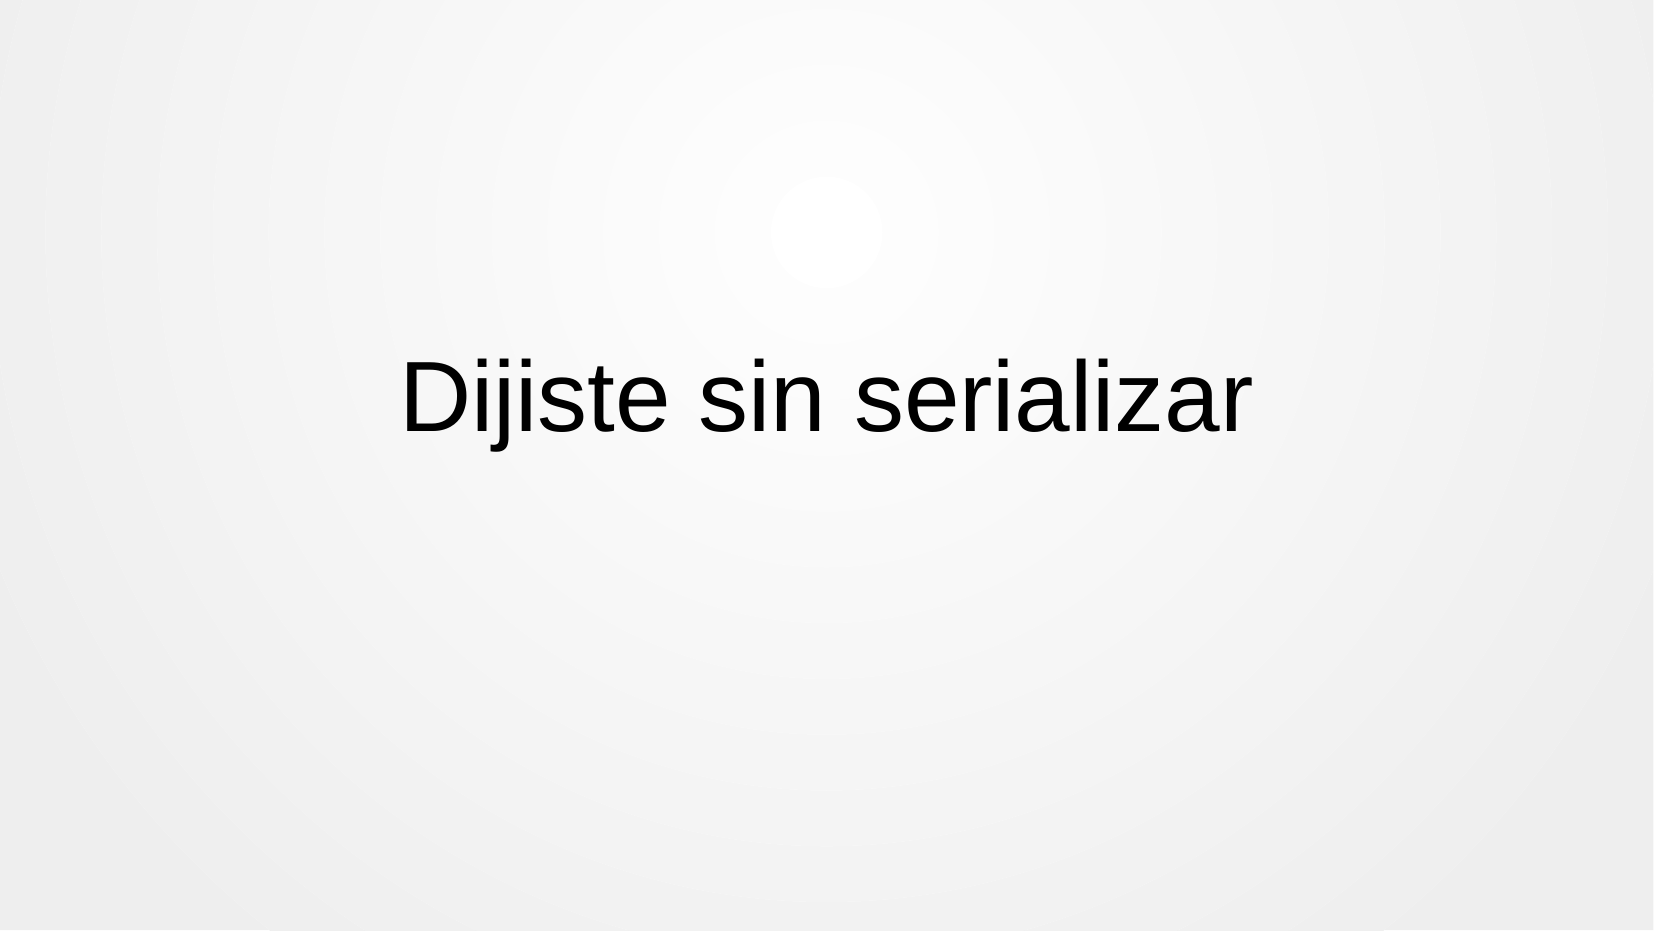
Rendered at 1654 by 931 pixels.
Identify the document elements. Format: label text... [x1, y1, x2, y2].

subtitle Dijiste sin serializar [82, 37, 1571, 757]
